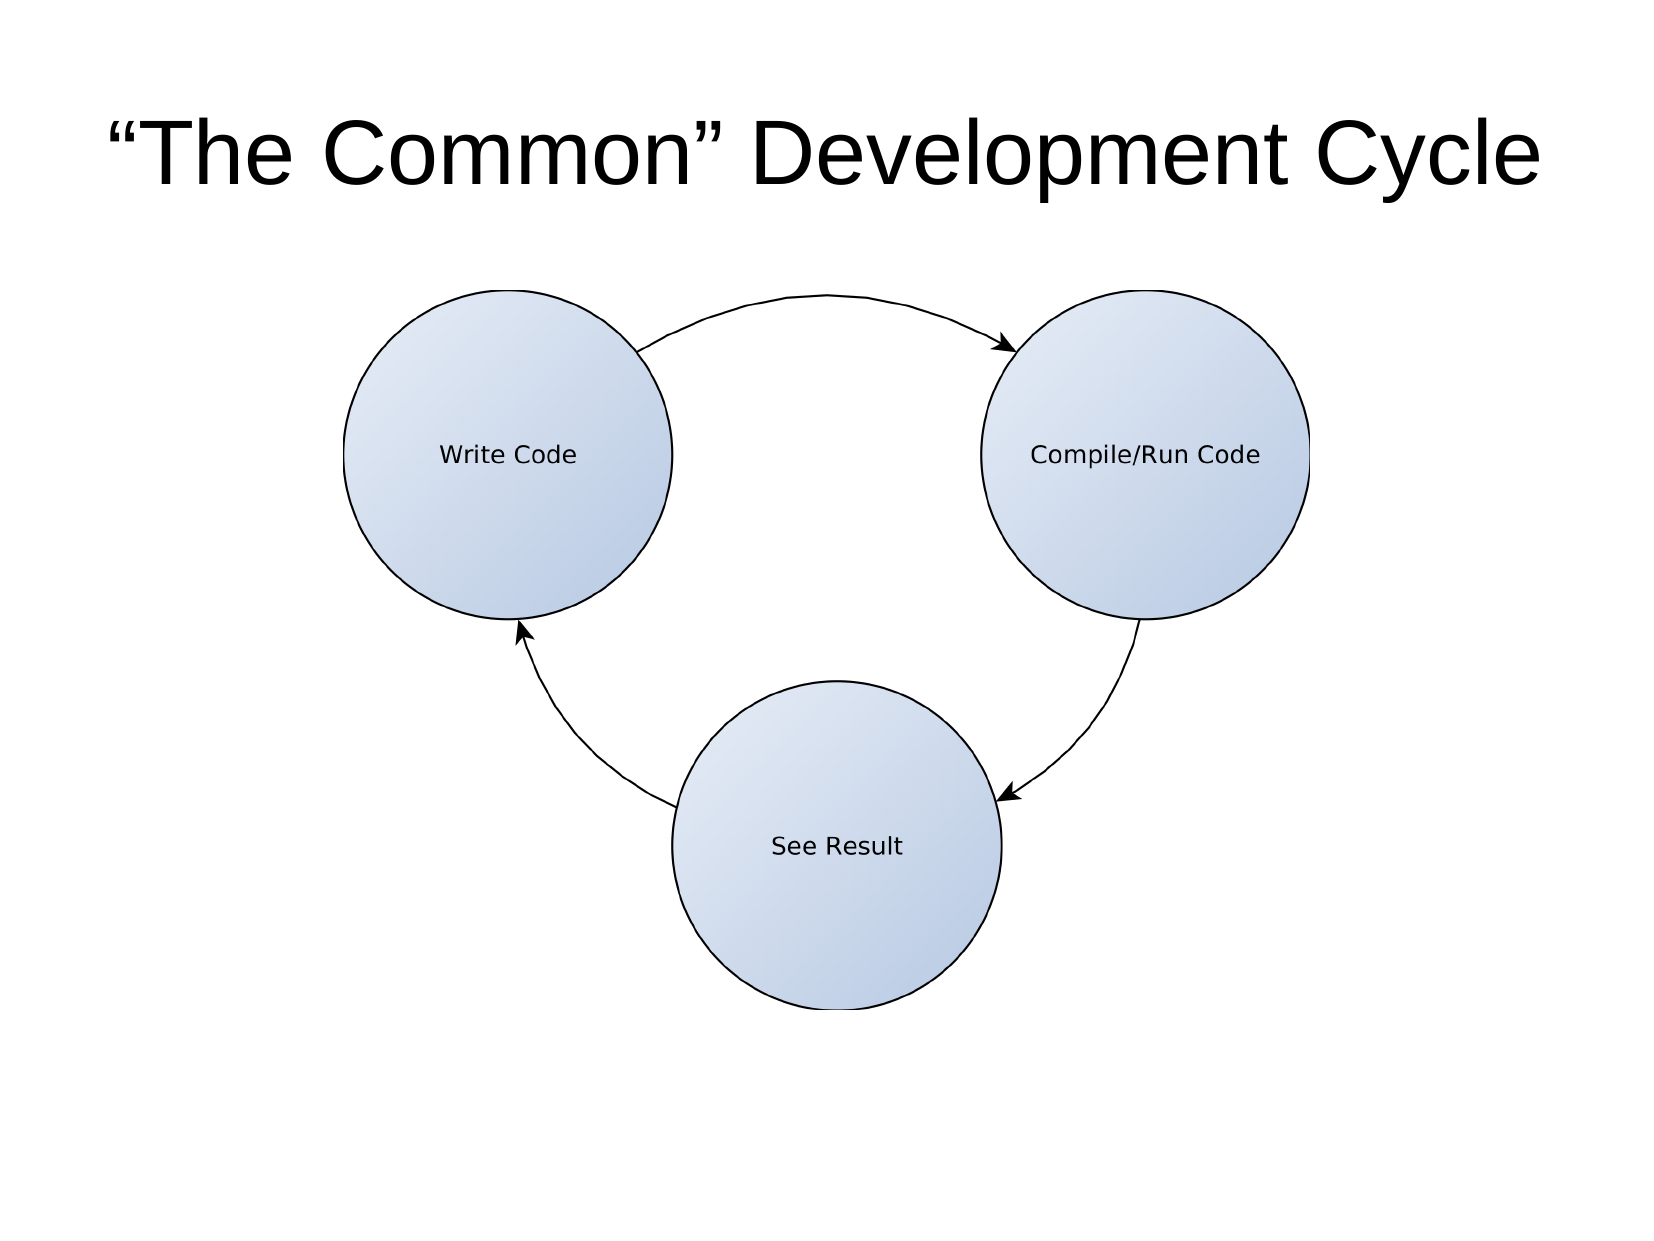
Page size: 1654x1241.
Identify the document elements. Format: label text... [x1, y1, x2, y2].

picture [343, 290, 1310, 1010]
title “The Common” Development Cycle [82, 49, 1571, 257]
